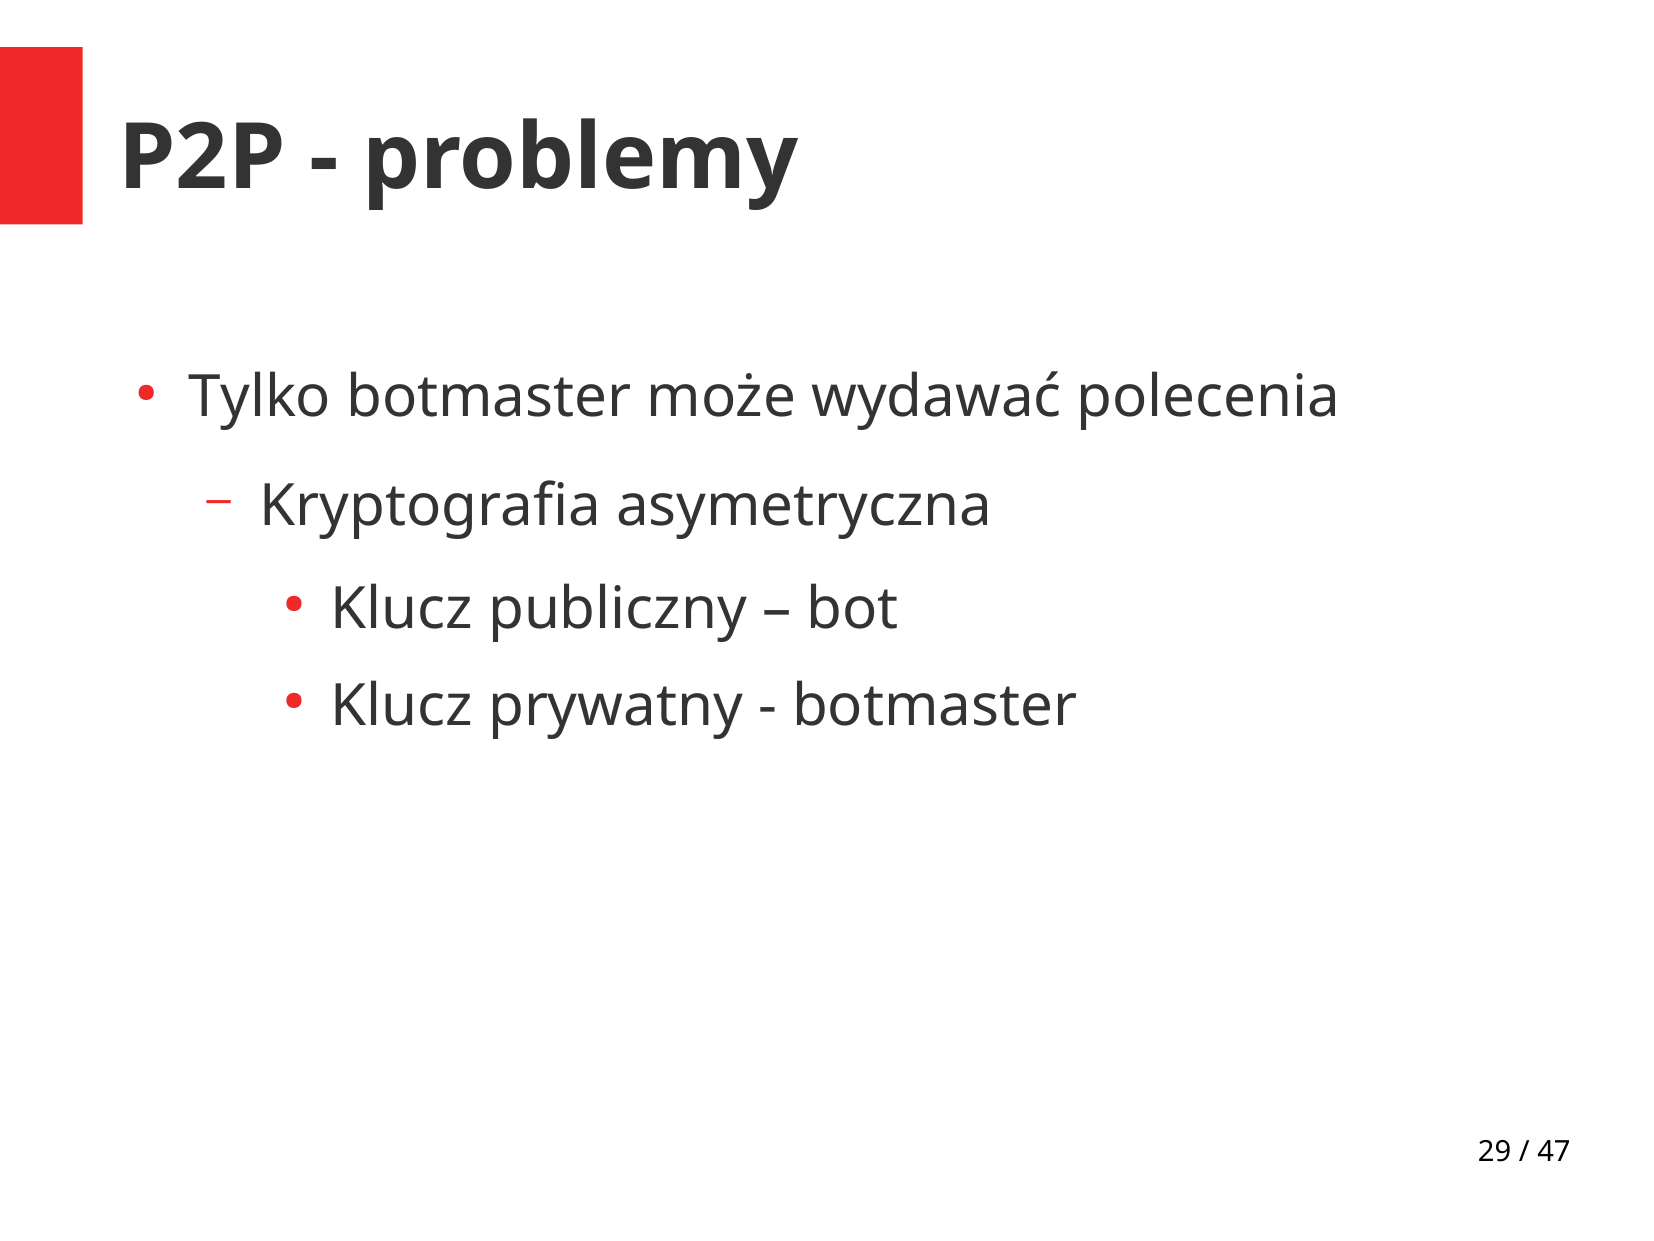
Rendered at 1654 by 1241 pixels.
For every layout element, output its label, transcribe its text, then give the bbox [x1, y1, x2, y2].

list Tylko botmaster może wydawać polecenia Kryptografia asymetryczna Klucz publiczny – bot Klucz prywatny - botmaster [118, 354, 1536, 1074]
title P2P - problemy [118, 49, 1571, 257]
